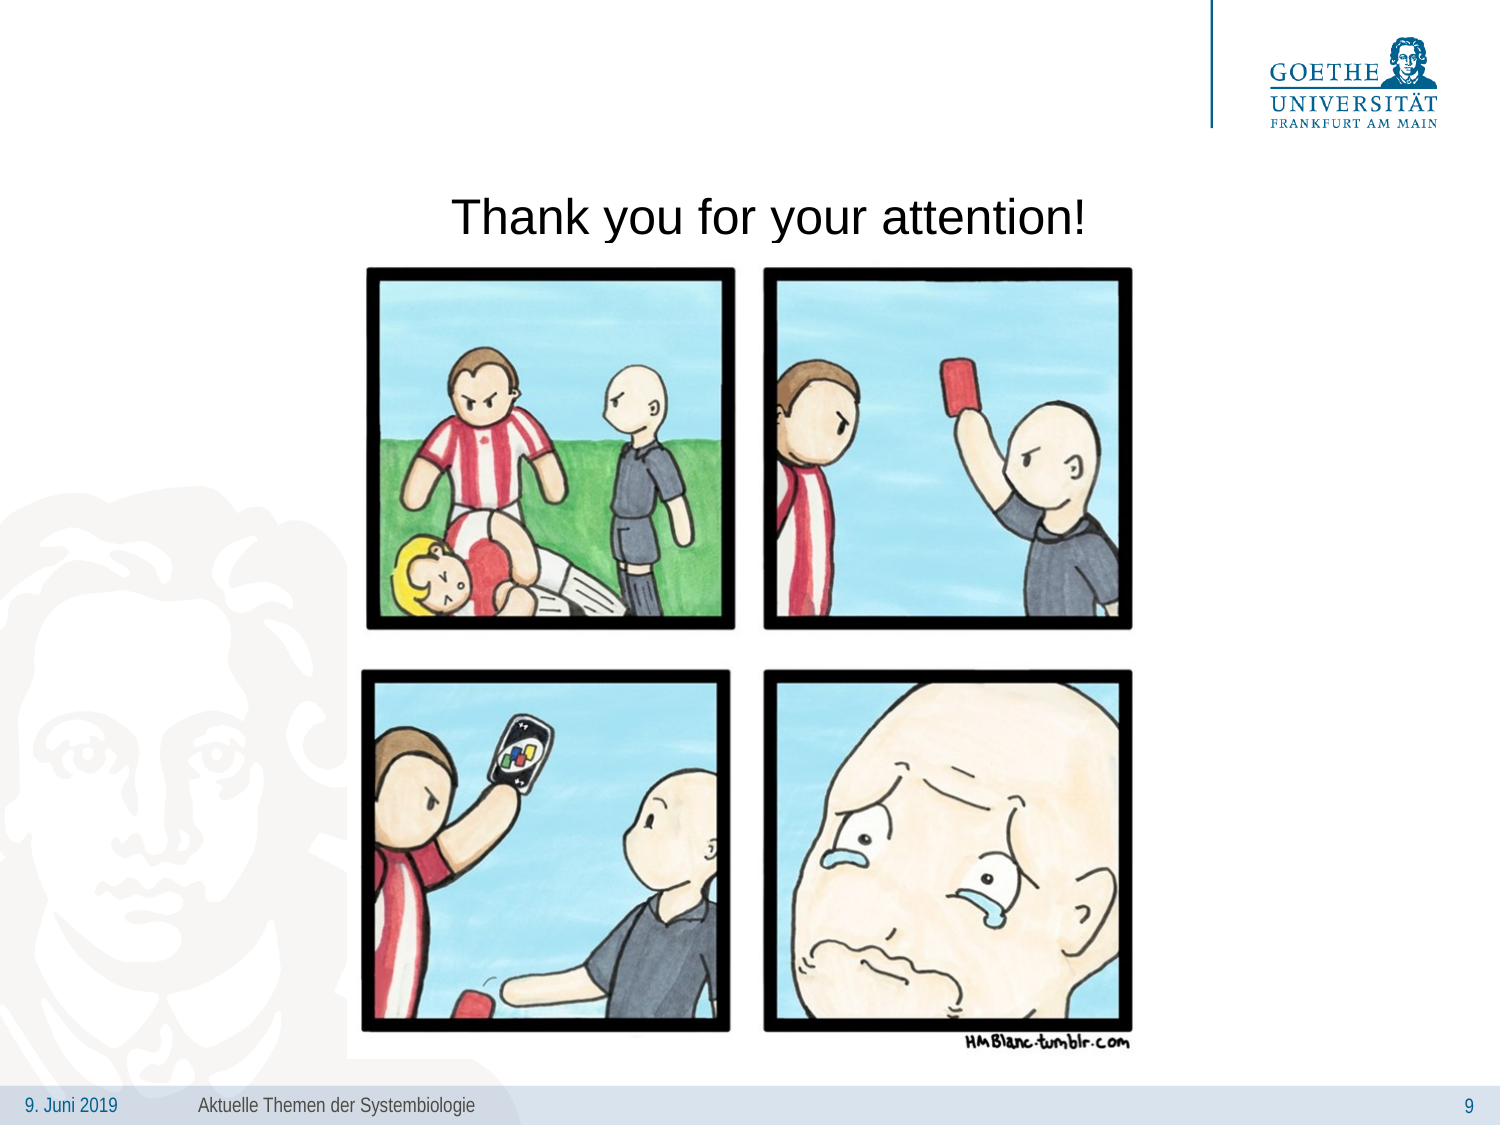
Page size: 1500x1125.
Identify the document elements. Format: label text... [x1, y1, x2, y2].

list Thank you for your attention! [103, 177, 1436, 1004]
slide_number <number> [1417, 1092, 1475, 1122]
picture [0, 0, 1500, 1125]
footer Aktuelle Themen der Systembiologie [183, 1091, 1341, 1120]
